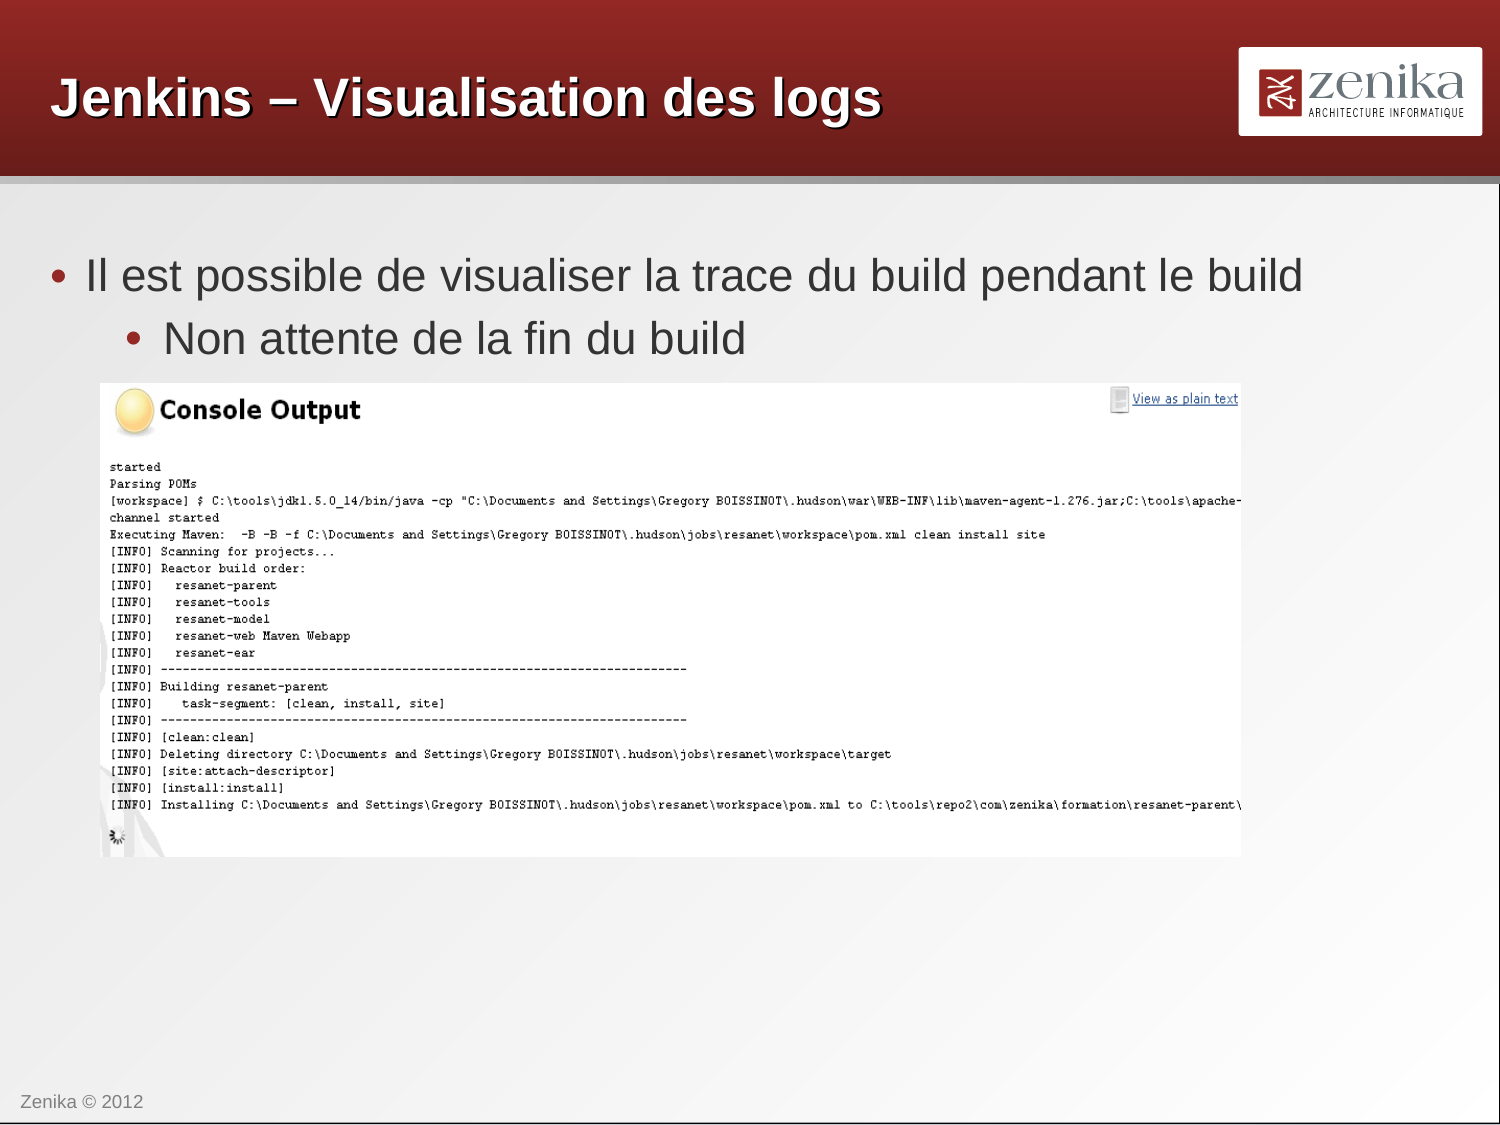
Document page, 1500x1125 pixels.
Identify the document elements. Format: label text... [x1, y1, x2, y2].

title Jenkins – Visualisation des logs [50, 15, 1206, 180]
list Il est possible de visualiser la trace du build pendant le build Non attente de la fin du build [50, 249, 1435, 1079]
picture [100, 383, 1241, 857]
picture [1257, 58, 1464, 125]
